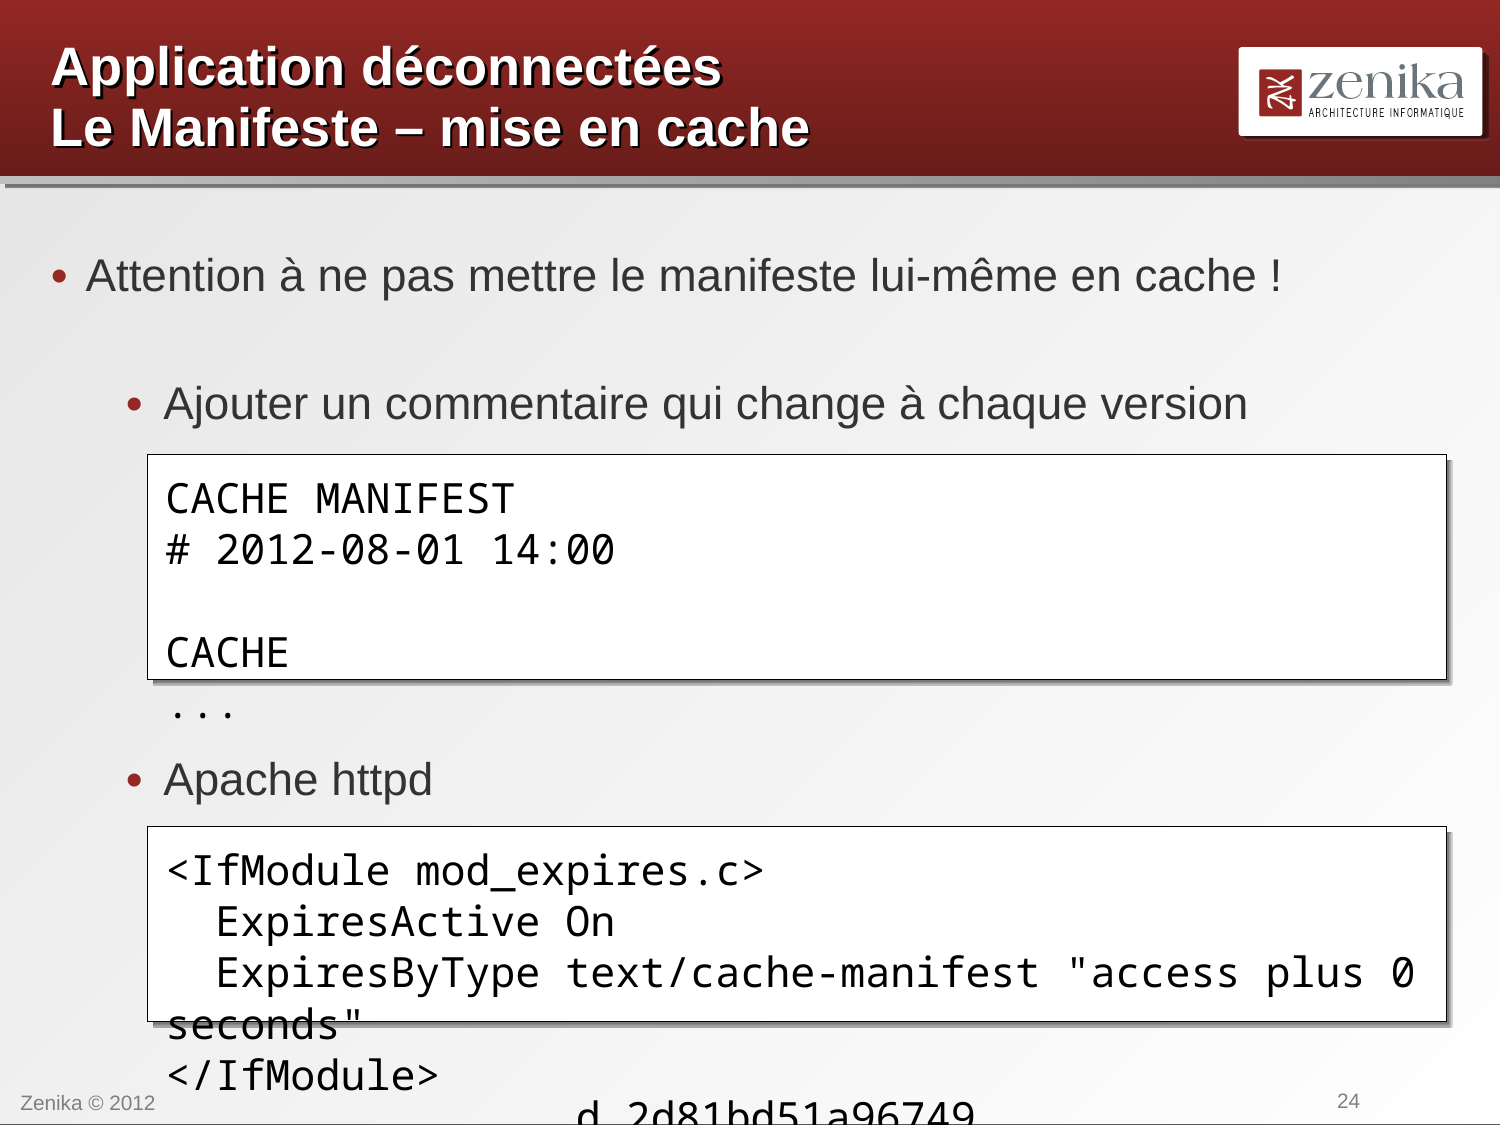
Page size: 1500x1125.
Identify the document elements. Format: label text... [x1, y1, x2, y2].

list Attention à ne pas mettre le manifeste lui-même en cache ! Ajouter un commentaire qui change à chaque version Apache httpd [50, 249, 1435, 1079]
text_box <IfModule mod_expires.c> ExpiresActive On ExpiresByType text/cache-manifest "access plus 0 seconds" </IfModule> [147, 826, 1447, 1022]
title Application déconnectées Le Manifeste – mise en cache [50, 15, 1206, 180]
picture [1257, 58, 1464, 125]
text_box CACHE MANIFEST # 2012-08-01 14:00 CACHE ... [147, 454, 1447, 680]
